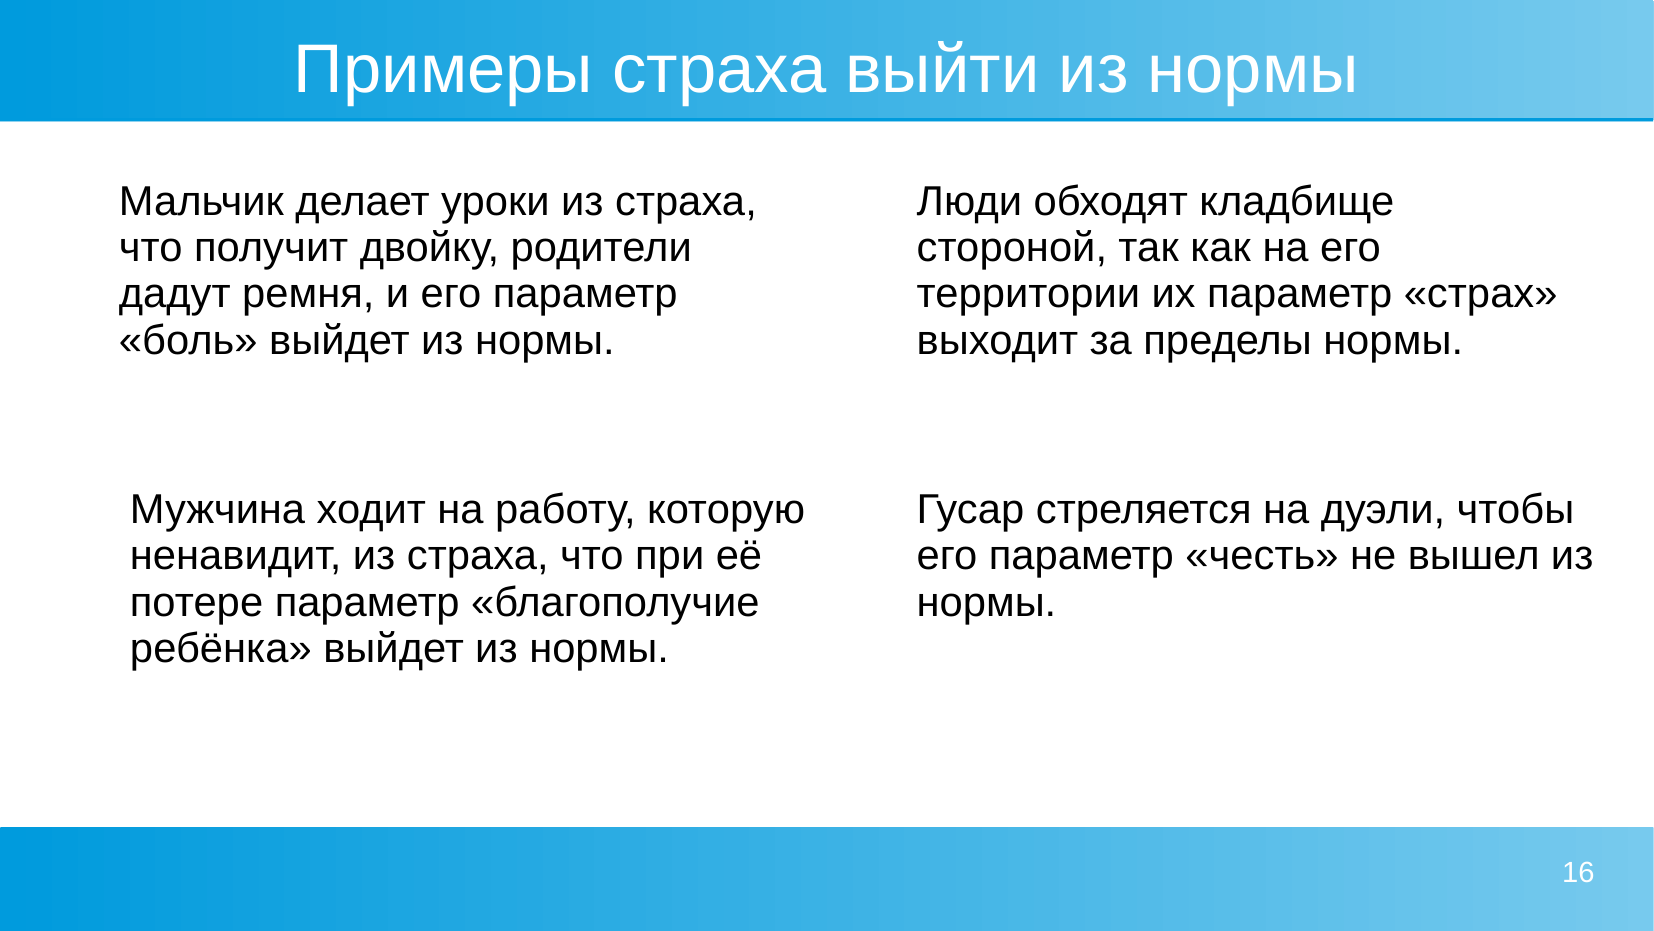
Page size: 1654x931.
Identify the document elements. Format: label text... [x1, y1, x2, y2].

list Гусар стреляется на дуэли, чтобы его параметр «честь» не вышел из нормы. [845, 485, 1596, 768]
list Люди обходят кладбище стороной, так как на его территории их параметр «страх» выходит за пределы нормы. [845, 177, 1596, 459]
title Примеры страха выйти из нормы [59, 29, 1595, 108]
list Мальчик делает уроки из страха, что получит двойку, родители дадут ремня, и его параметр «боль» выйдет из нормы. [48, 177, 798, 459]
list Мужчина ходит на работу, которую ненавидит, из страха, что при её потере параметр «благополучие ребёнка» выйдет из нормы. [59, 485, 809, 768]
